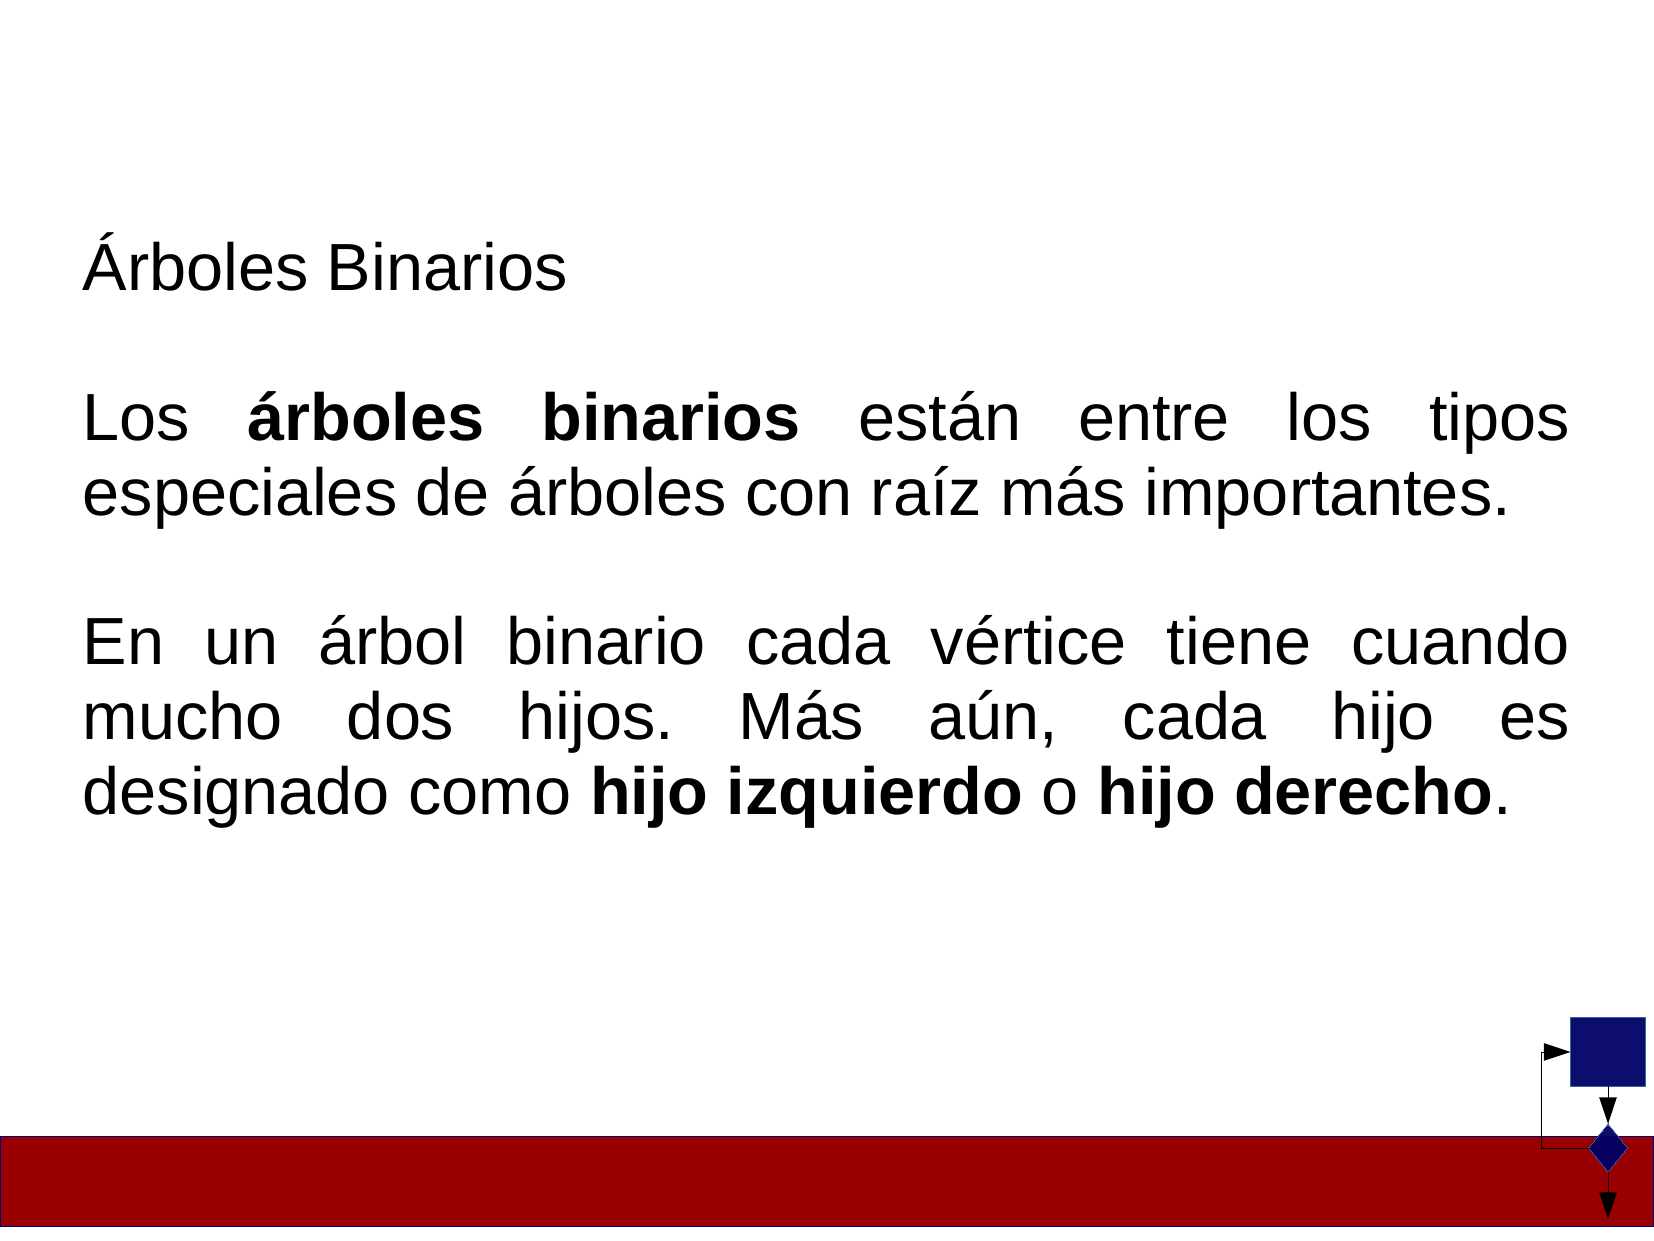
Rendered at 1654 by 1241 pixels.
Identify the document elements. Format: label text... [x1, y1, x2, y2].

text_box [0, 1124, 1654, 1227]
subtitle Árboles Binarios Los árboles binarios están entre los tipos especiales de árboles con raíz más importantes. En un árbol binario cada vértice tiene cuando mucho dos hijos. Más aún, cada hijo es designado como hijo izquierdo o hijo derecho. [82, 49, 1571, 1010]
text_box [1570, 1017, 1646, 1087]
